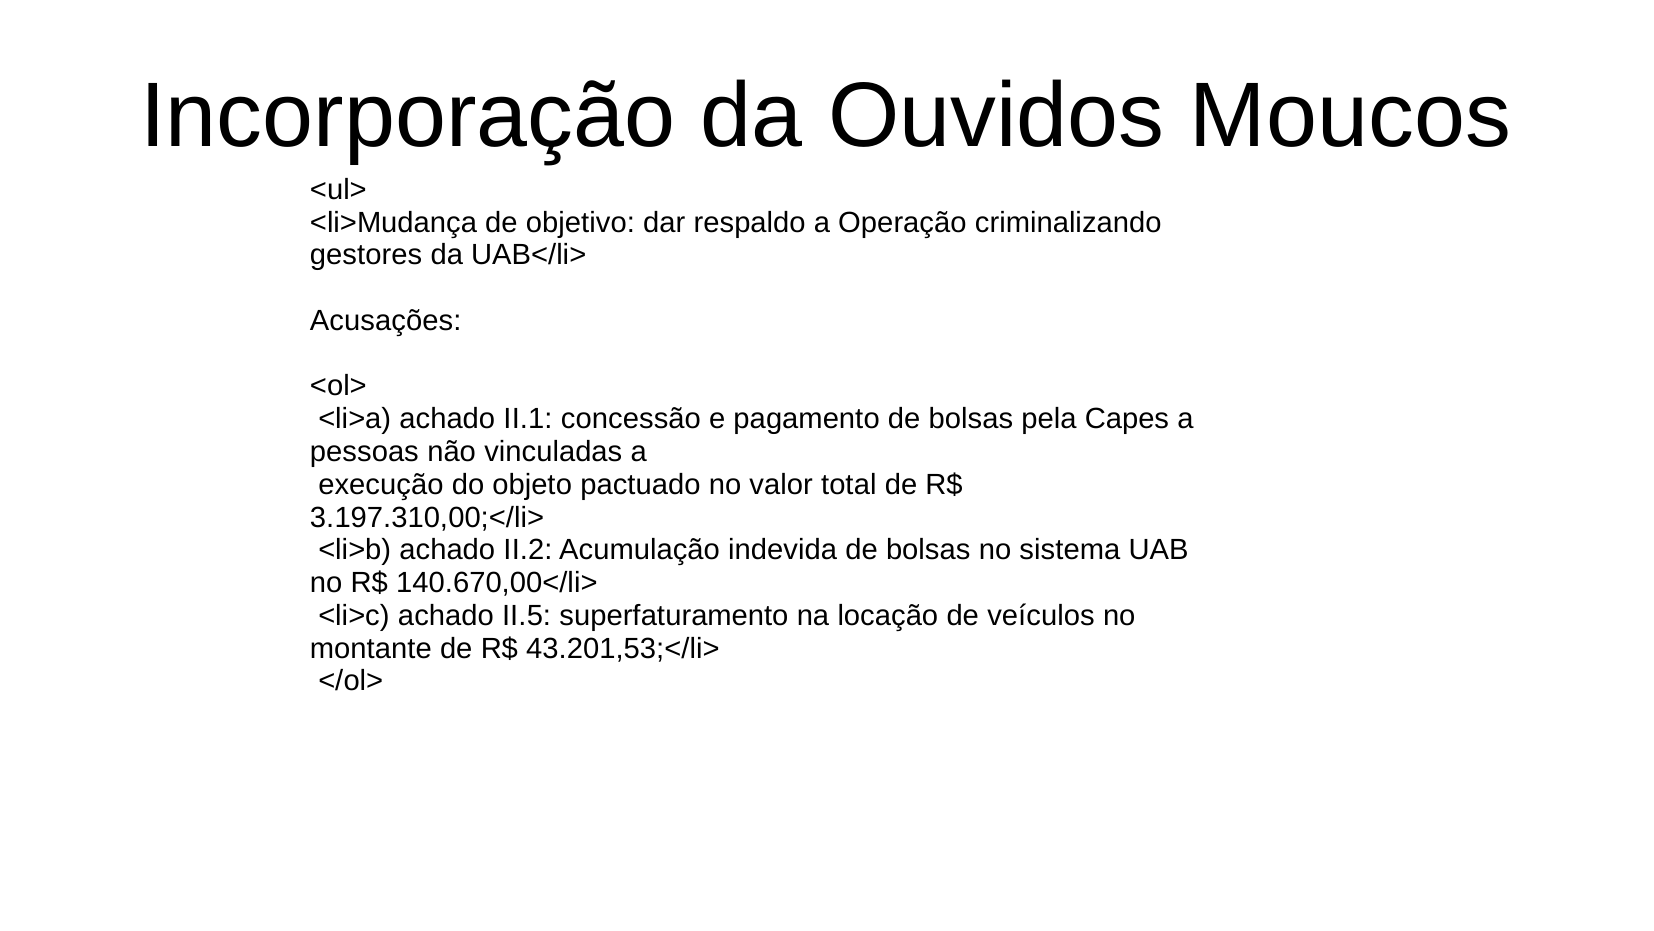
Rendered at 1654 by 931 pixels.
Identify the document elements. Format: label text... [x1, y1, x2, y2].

title Incorporação da Ouvidos Moucos [82, 37, 1571, 193]
text_box <ul> <li>Mudança de objetivo: dar respaldo a Operação criminalizando gestores da UAB</li> Acusações: <ol> <li>a) achado II.1: concessão e pagamento de bolsas pela Capes a pessoas não vinculadas a execução do objeto pactuado no valor total de R$ 3.197.310,00;</li> <li>b) achado II.2: Acumulação indevida de bolsas no sistema UAB no R$ 140.670,00</li> <li>c) achado II.5: superfaturamento na locação de veículos no montante de R$ 43.201,53;</li> </ol> [295, 165, 1217, 886]
